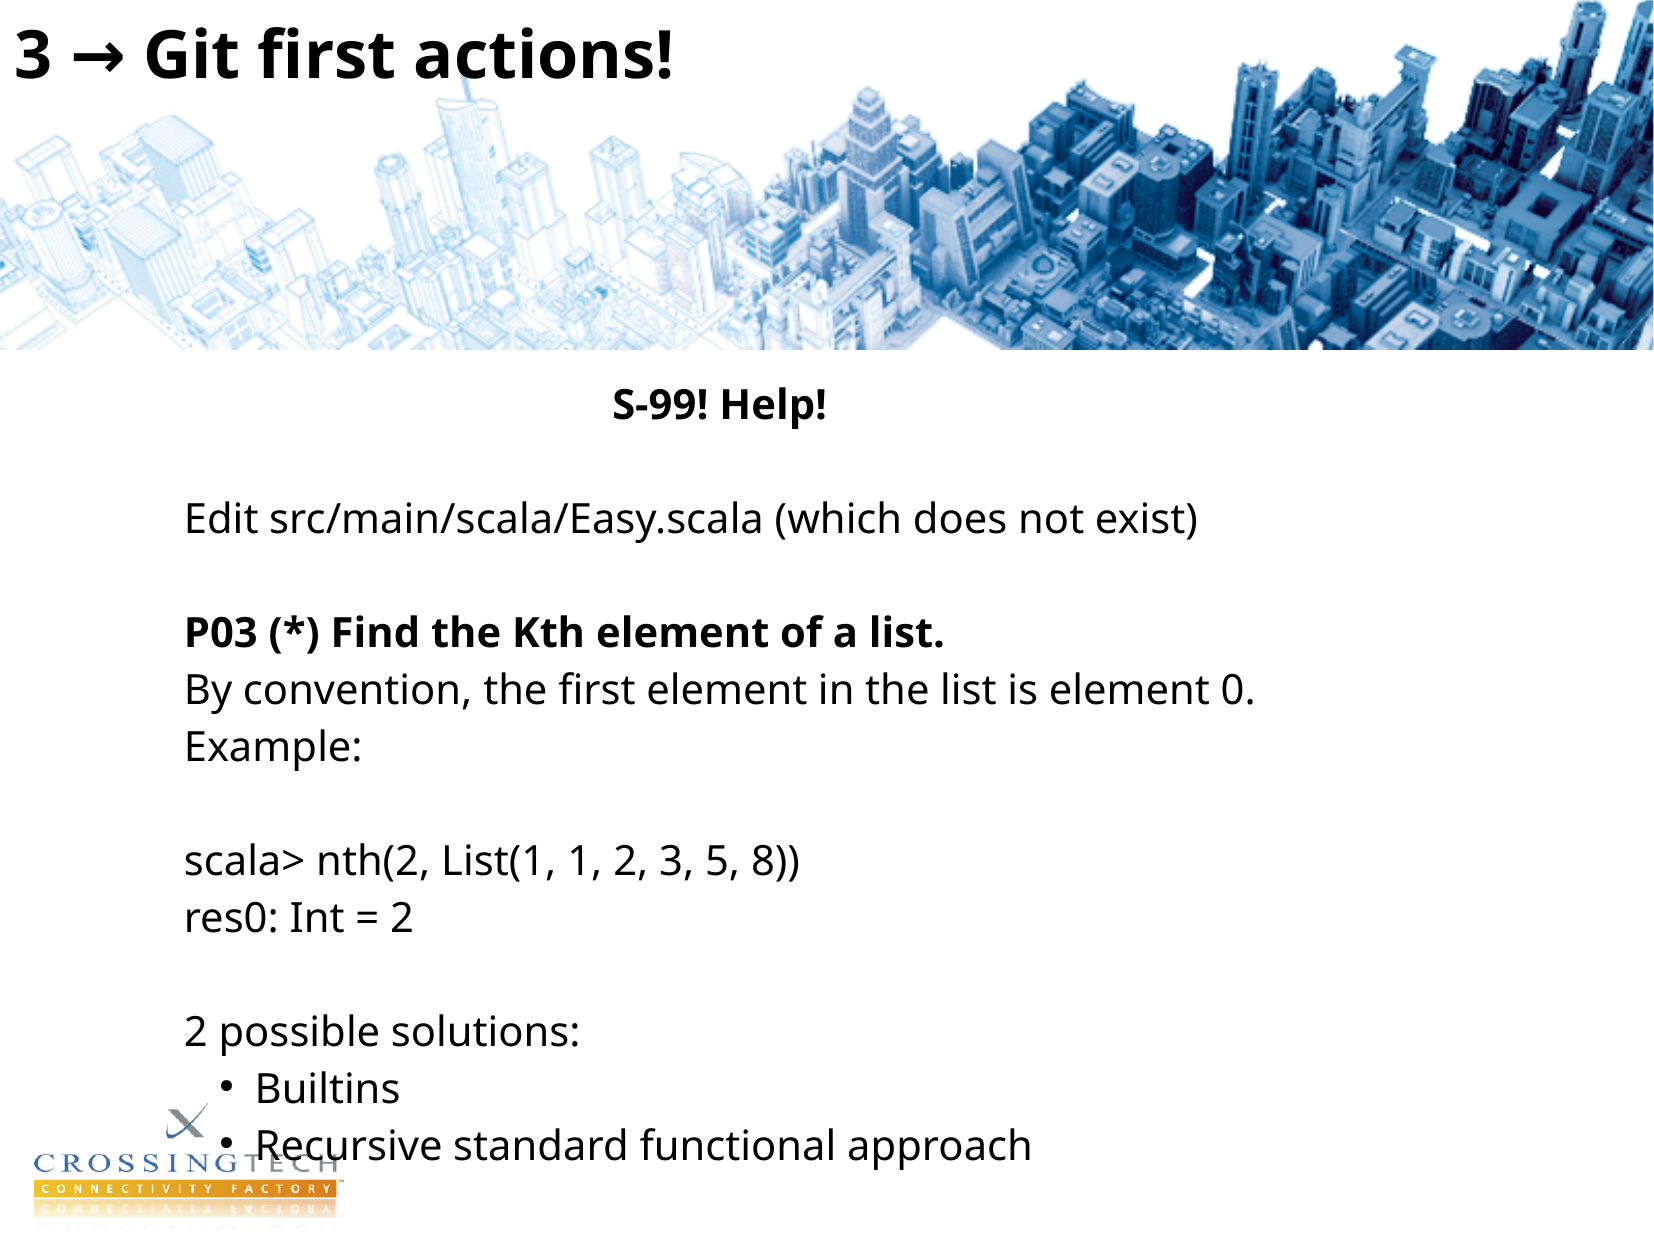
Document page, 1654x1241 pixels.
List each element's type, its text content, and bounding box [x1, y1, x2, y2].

text_box 3 → Git first actions! [0, 0, 913, 93]
text_box S-99! Help! Edit src/main/scala/Easy.scala (which does not exist) P03 (*) Find the Kth element of a list. By convention, the first element in the list is element 0. Example: scala> nth(2, List(1, 1, 2, 3, 5, 8)) res0: Int = 2 2 possible solutions: Builtins Recursive standard functional approach (...call it from main()) [168, 367, 1654, 1158]
picture [0, 0, 1654, 350]
picture [34, 1103, 344, 1237]
